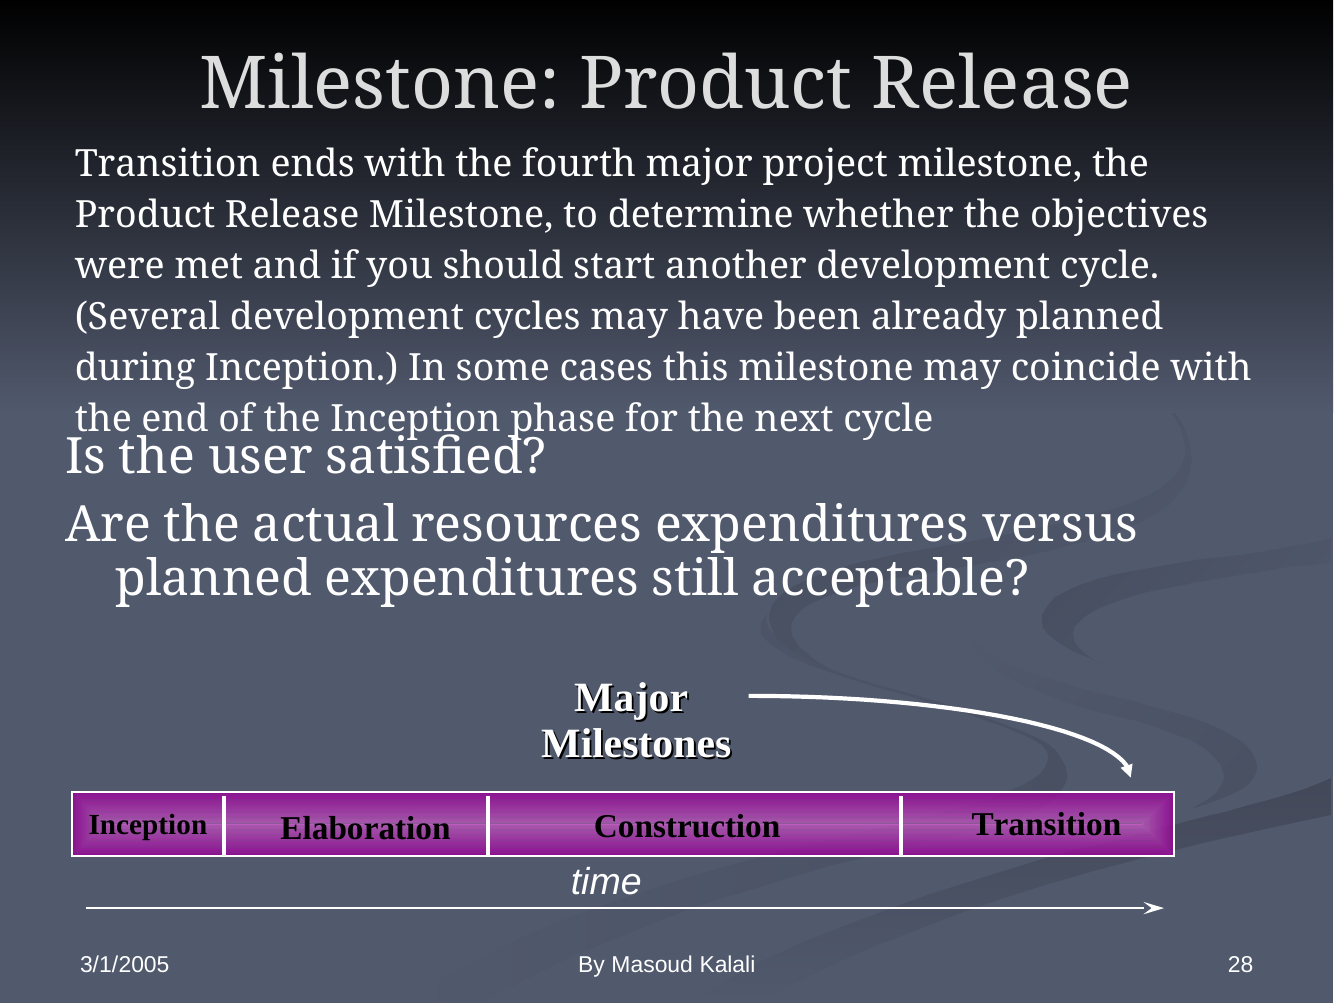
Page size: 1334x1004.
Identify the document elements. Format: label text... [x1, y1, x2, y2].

text_box Transition [956, 797, 1137, 851]
text_box [72, 791, 1174, 857]
list Is the user satisfied? Are the actual resources expenditures versus planned expenditures still acceptable? [52, 423, 1247, 654]
text_box time [555, 857, 657, 910]
text_box Construction [578, 800, 797, 853]
text_box Elaboration [265, 802, 467, 855]
title Milestone: Product Release [66, 29, 1267, 128]
text_box Major Milestones [526, 666, 747, 775]
text_box Transition ends with the fourth major project milestone, the Product Release Milestone, to determine whether the objectives were met and if you should start another development cycle. (Several development cycles may have been already planned during Inception.) In some cases this milestone may coincide with the end of the Inception phase for the next cycle [59, 128, 1299, 451]
text_box Inception [73, 801, 222, 849]
